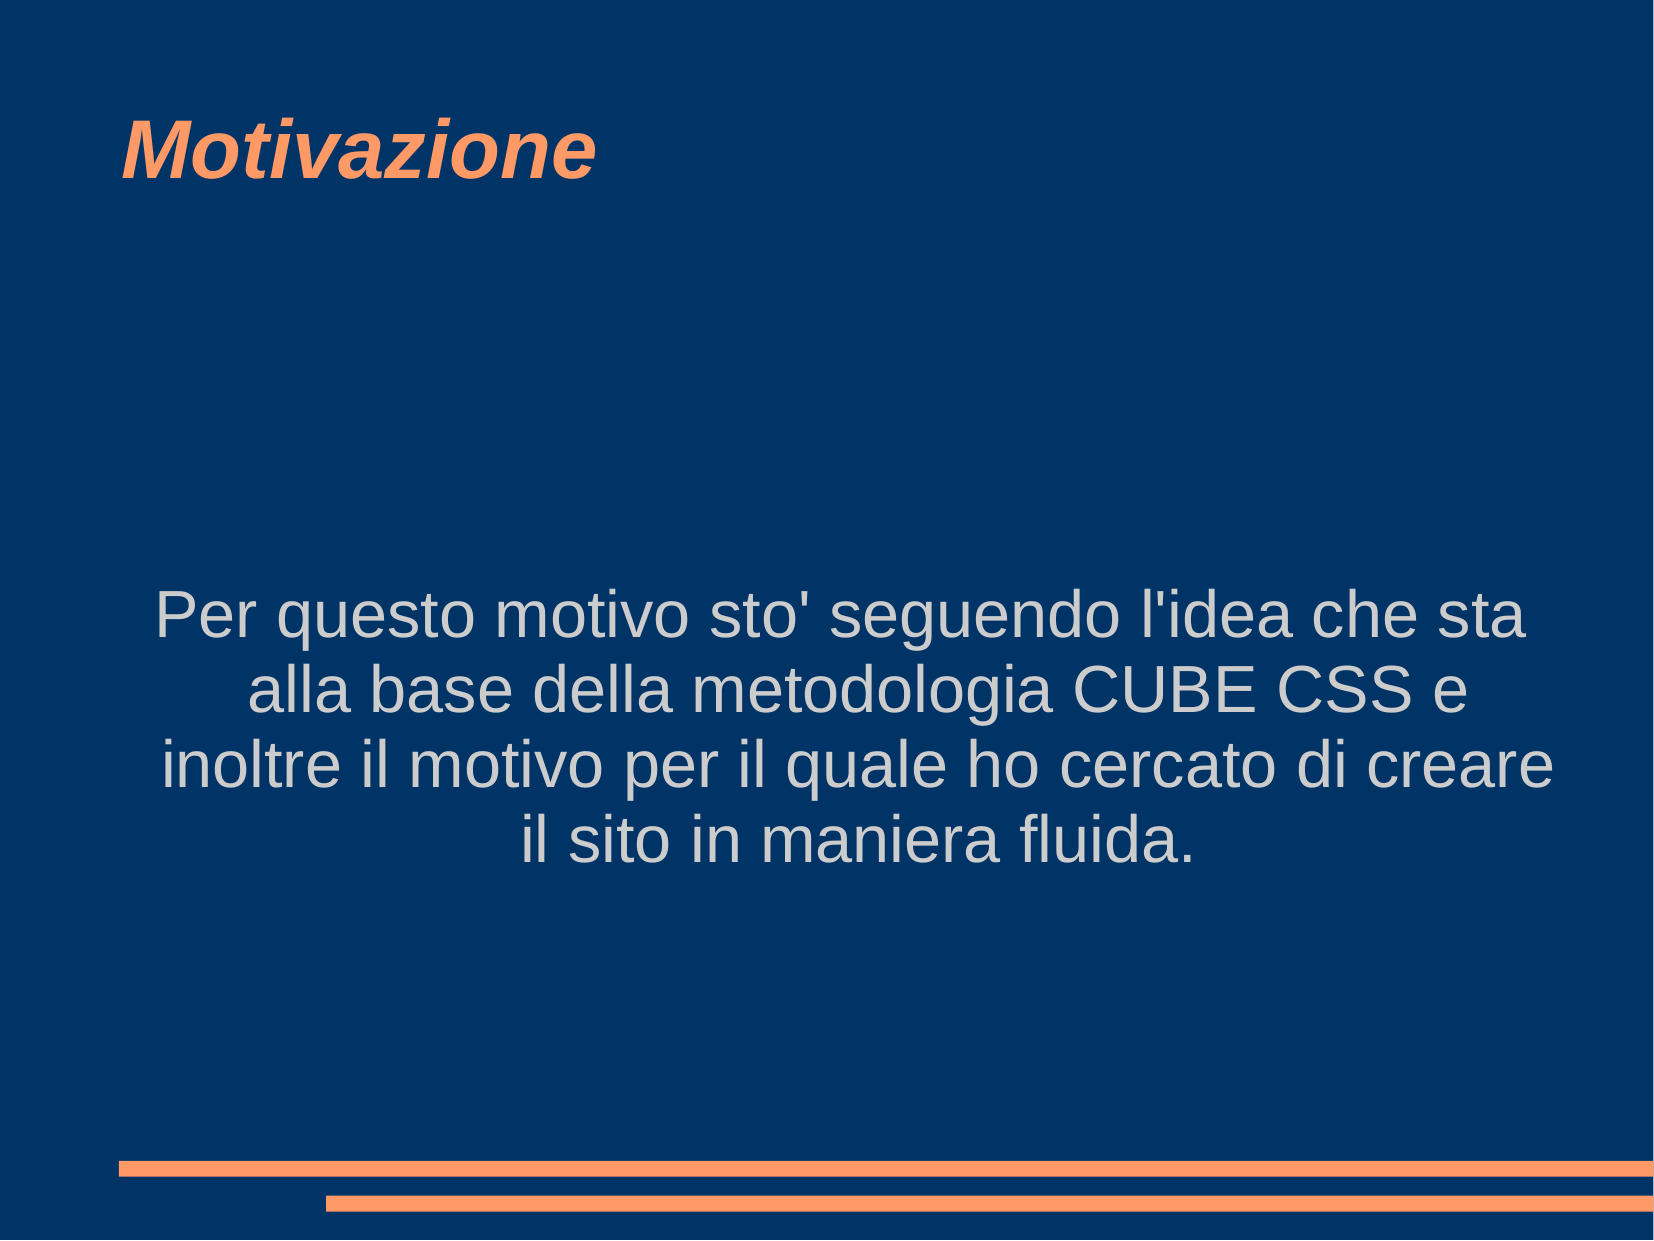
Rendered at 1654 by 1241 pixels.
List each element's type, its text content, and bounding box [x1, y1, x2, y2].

subtitle Per questo motivo sto' seguendo l'idea che sta alla base della metodologia CUBE CSS e inoltre il motivo per il quale ho cercato di creare il sito in maniera fluida. [121, 322, 1561, 1132]
title Motivazione [121, 46, 1534, 254]
